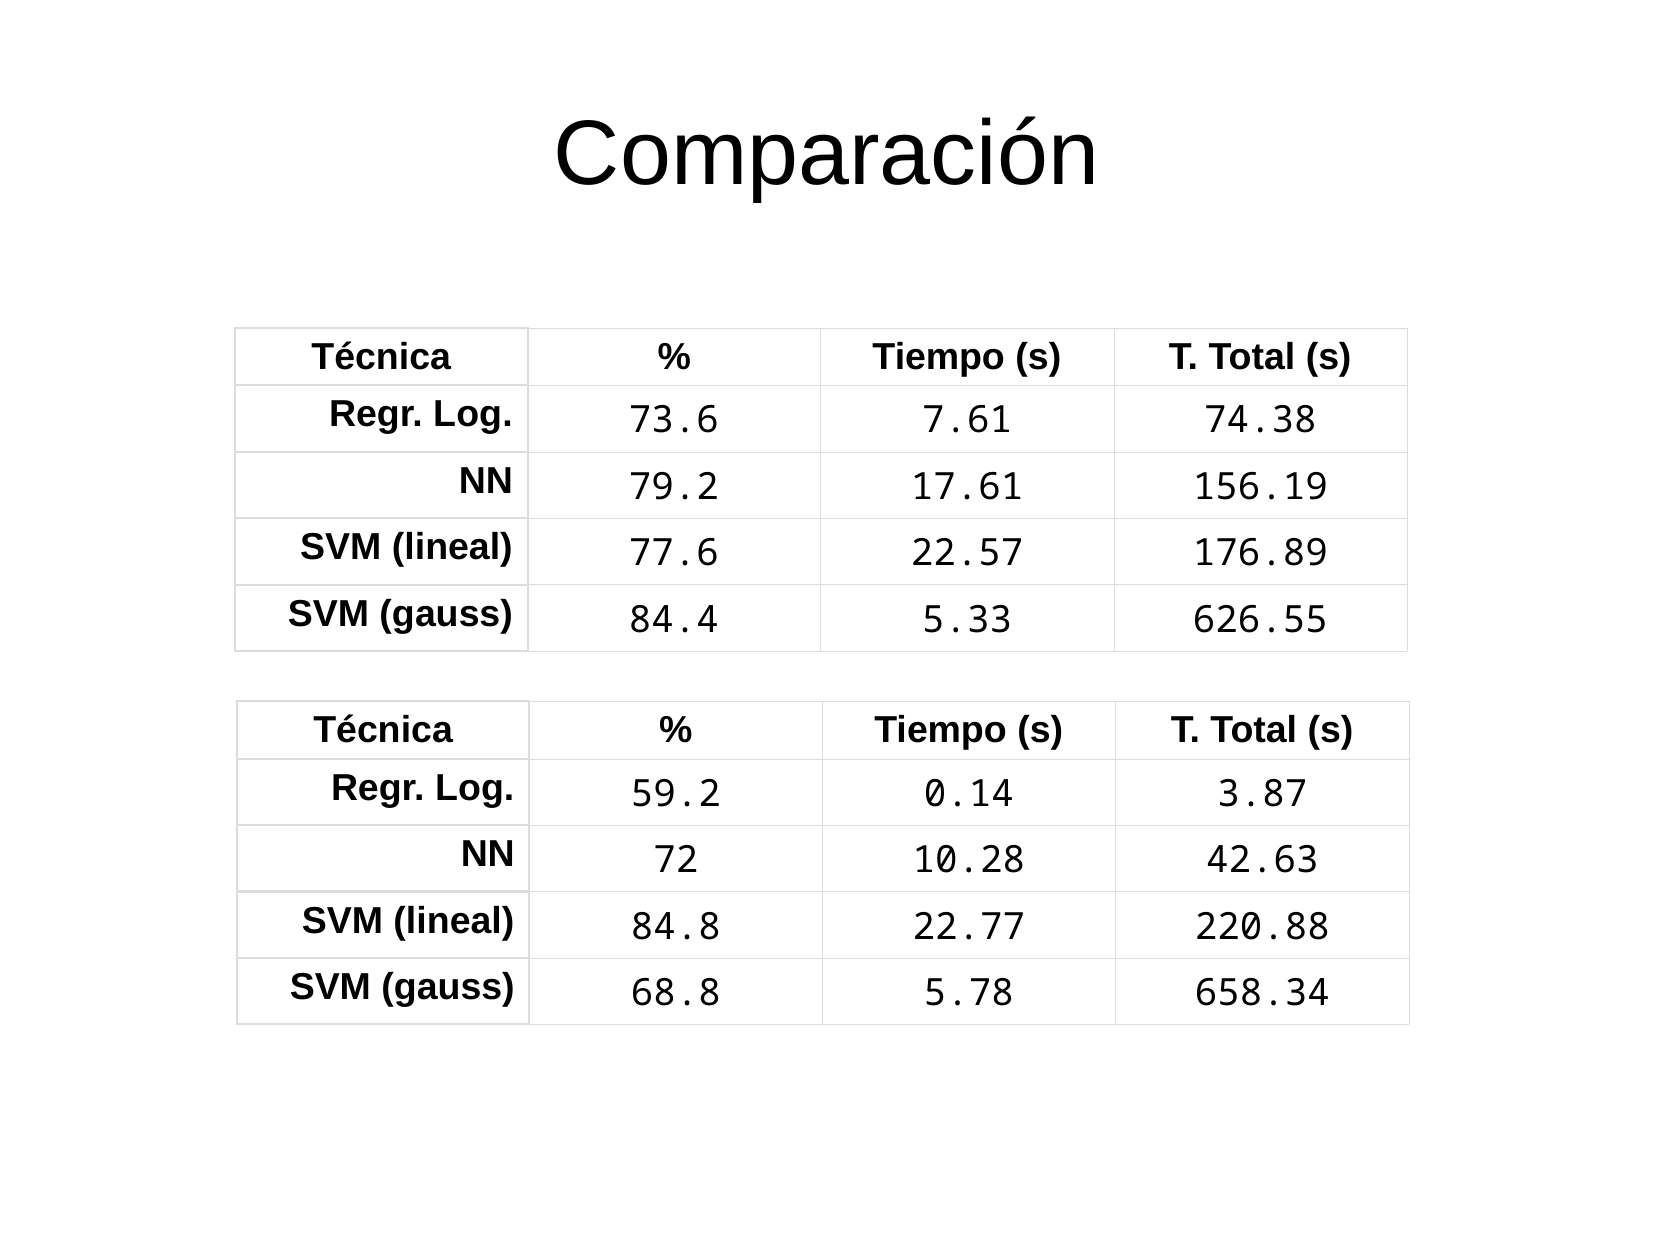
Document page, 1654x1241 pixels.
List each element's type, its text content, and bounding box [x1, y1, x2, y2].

table_cell SVM (lineal) [238, 893, 528, 957]
table_cell 5.33 [821, 585, 1114, 651]
table_cell 7.61 [821, 386, 1114, 452]
table_cell 10.28 [823, 826, 1115, 891]
table_cell 84.4 [529, 585, 820, 651]
table_cell Regr. Log. [238, 760, 528, 824]
table_cell 658.34 [1116, 959, 1409, 1024]
table_cell 17.61 [821, 453, 1114, 518]
table_header % [529, 329, 820, 385]
table_cell 220.88 [1116, 892, 1409, 958]
table_cell 84.8 [530, 892, 822, 958]
table_cell NN [236, 453, 527, 517]
table_header T. Total (s) [1116, 702, 1409, 759]
table_cell 79.2 [529, 453, 820, 518]
table_cell Regr. Log. [236, 386, 527, 451]
table_cell 3.87 [1116, 760, 1409, 825]
table_header Técnica [238, 702, 528, 758]
table_header Técnica [236, 329, 527, 384]
table_cell 176.89 [1115, 519, 1407, 584]
table_cell SVM (gauss) [236, 586, 527, 650]
table_cell 77.6 [529, 519, 820, 584]
table_cell 59.2 [530, 760, 822, 825]
table_header % [530, 702, 822, 759]
table_cell 22.57 [821, 519, 1114, 584]
table_cell 72 [530, 826, 822, 891]
table_header T. Total (s) [1115, 329, 1407, 385]
table_cell 626.55 [1115, 585, 1407, 651]
table_cell 74.38 [1115, 386, 1407, 452]
table_cell 5.78 [823, 959, 1115, 1024]
table_cell 22.77 [823, 892, 1115, 958]
table_header Tiempo (s) [821, 329, 1114, 385]
table_cell 73.6 [529, 386, 820, 452]
table_cell NN [238, 826, 528, 890]
table_cell 0.14 [823, 760, 1115, 825]
table_cell 68.8 [530, 959, 822, 1024]
title Comparación [82, 49, 1571, 257]
table_cell 156.19 [1115, 453, 1407, 518]
table_header Tiempo (s) [823, 702, 1115, 759]
table_cell 42.63 [1116, 826, 1409, 891]
table_cell SVM (lineal) [236, 519, 527, 584]
table_cell SVM (gauss) [238, 959, 528, 1023]
